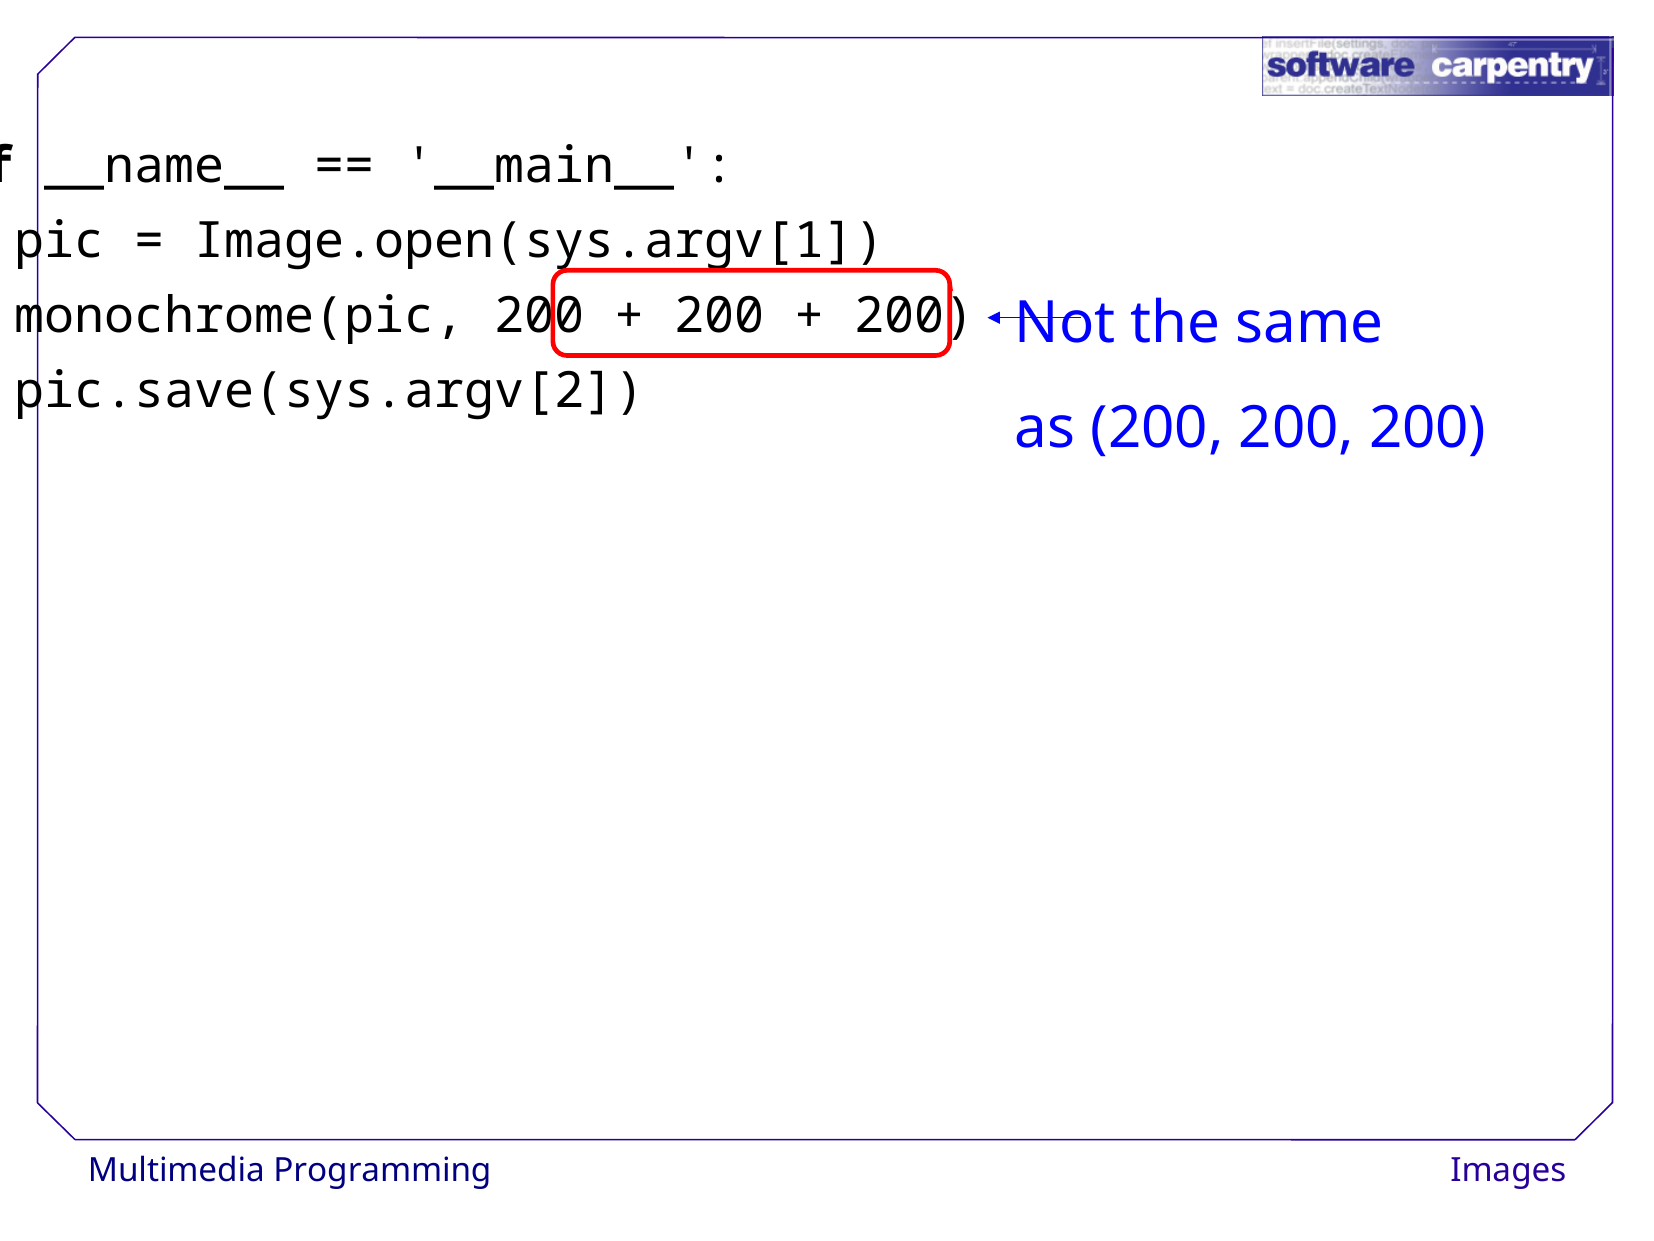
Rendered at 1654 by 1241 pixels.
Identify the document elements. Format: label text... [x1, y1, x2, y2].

text_box if __name__ == '__main__': pic = Image.open(sys.argv[1]) monochrome(pic, 200 + 200 + 200) pic.save(sys.argv[2]) [0, 109, 1140, 426]
picture [1262, 36, 1614, 96]
text_box Not the same as (200, 200, 200) [1000, 241, 1652, 468]
